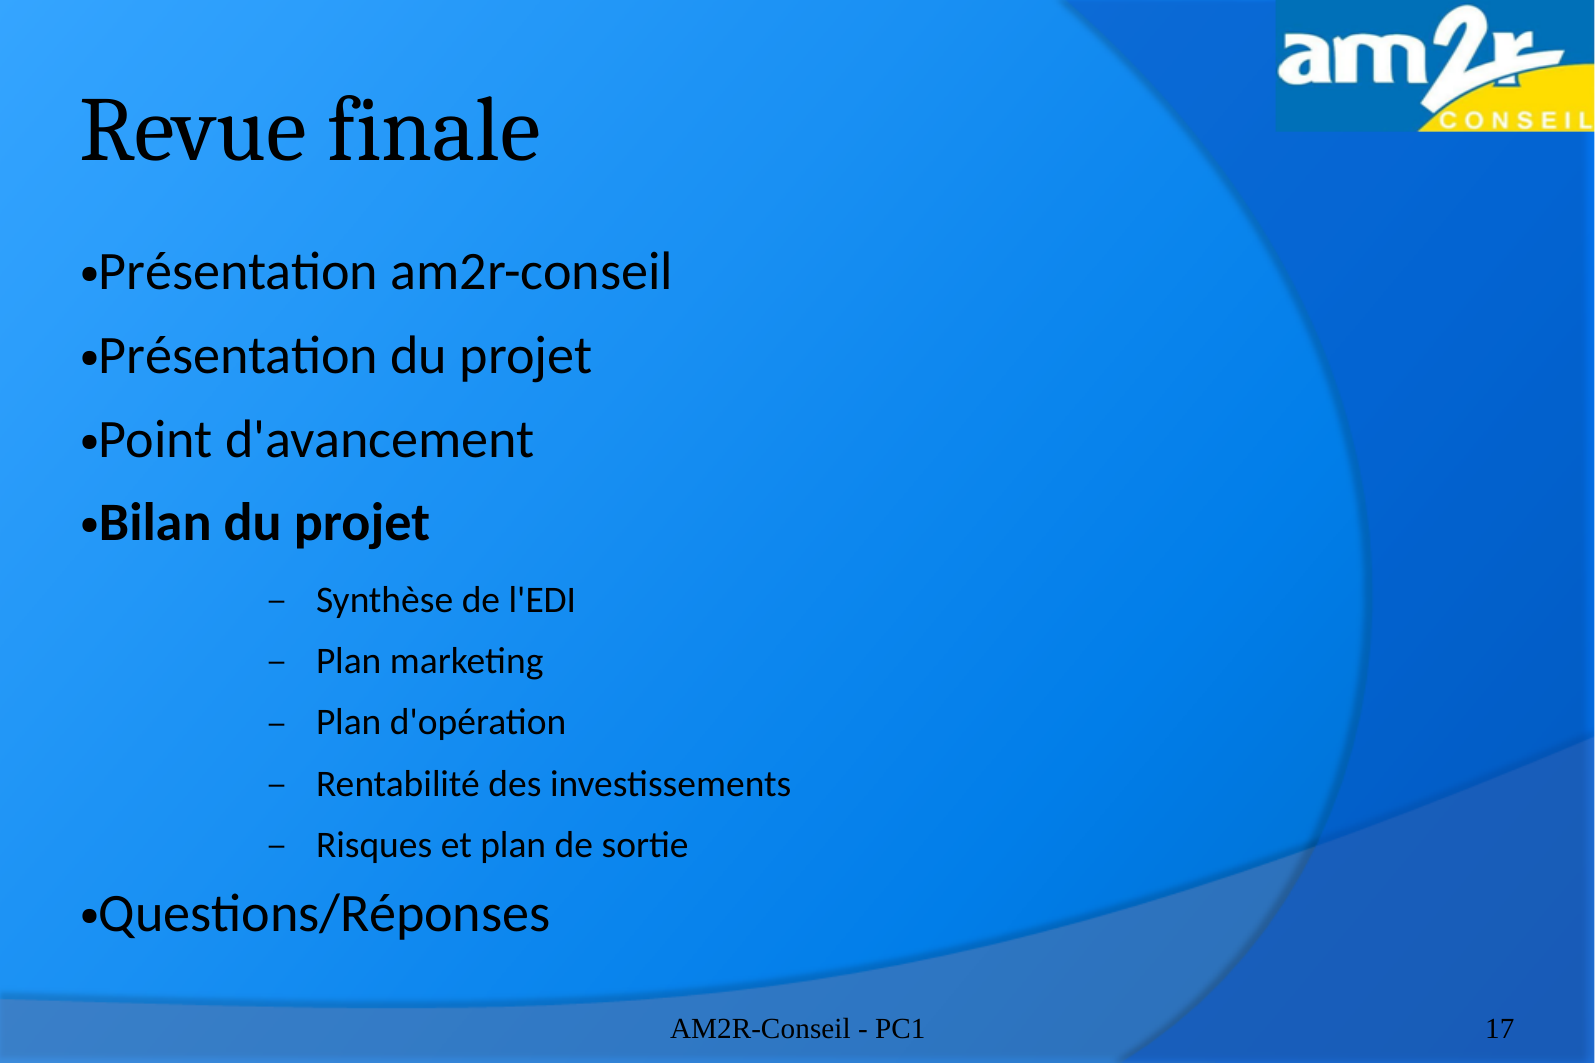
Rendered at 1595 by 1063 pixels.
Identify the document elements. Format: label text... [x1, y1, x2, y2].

list Présentation am2r-conseil Présentation du projet Point d'avancement Bilan du projet Synthèse de l'EDI Plan marketing Plan d'opération Rentabilité des investissements Risques et plan de sortie Questions/Réponses [79, 248, 1515, 1018]
title Revue finale [79, 42, 1253, 220]
picture [0, 0, 1595, 1063]
